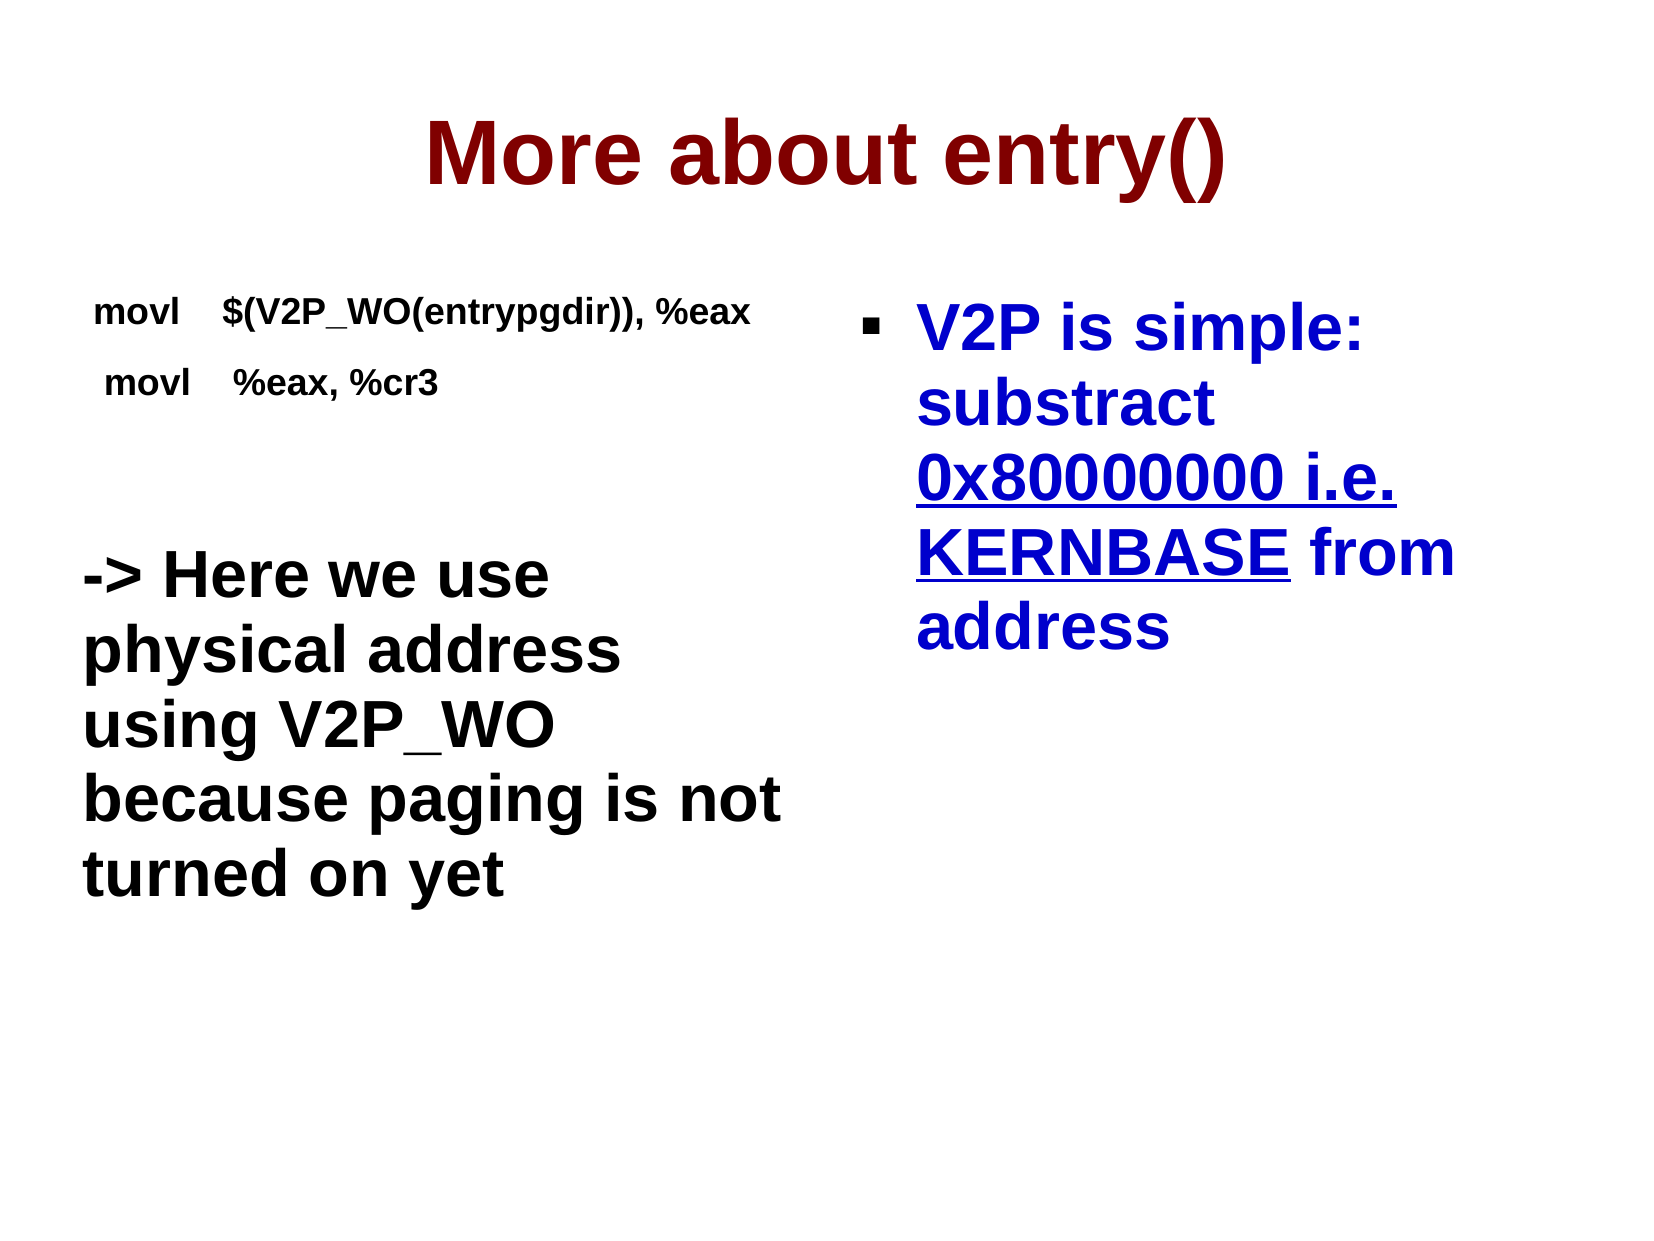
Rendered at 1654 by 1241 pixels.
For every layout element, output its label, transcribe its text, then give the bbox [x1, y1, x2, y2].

list V2P is simple: substract 0x80000000 i.e. KERNBASE from address [845, 290, 1572, 1010]
title More about entry() [82, 49, 1571, 257]
list movl $(V2P_WO(entrypgdir)), %eax movl %eax, %cr3 -> Here we use physical address using V2P_WO because paging is not turned on yet [82, 290, 809, 1010]
